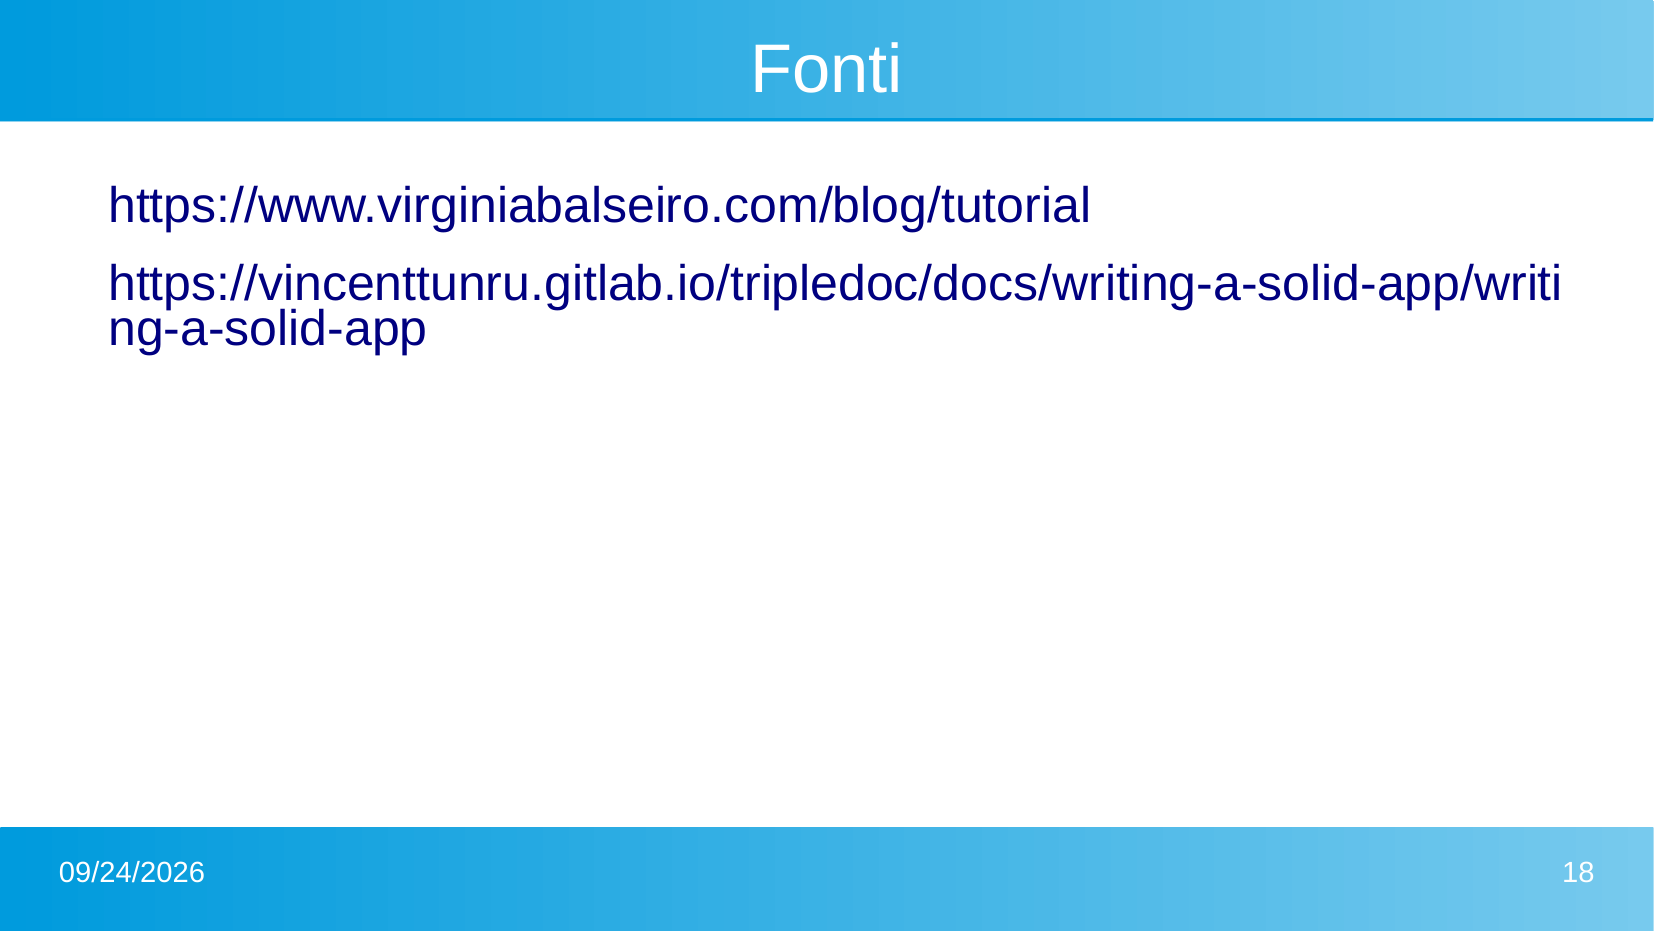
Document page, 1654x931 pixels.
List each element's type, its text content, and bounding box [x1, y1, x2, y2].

list https://www.virginiabalseiro.com/blog/tutorial https://vincenttunru.gitlab.io/tripledoc/docs/writing-a-solid-app/writing-a-solid-app [37, 177, 1573, 768]
title Fonti [59, 29, 1595, 108]
